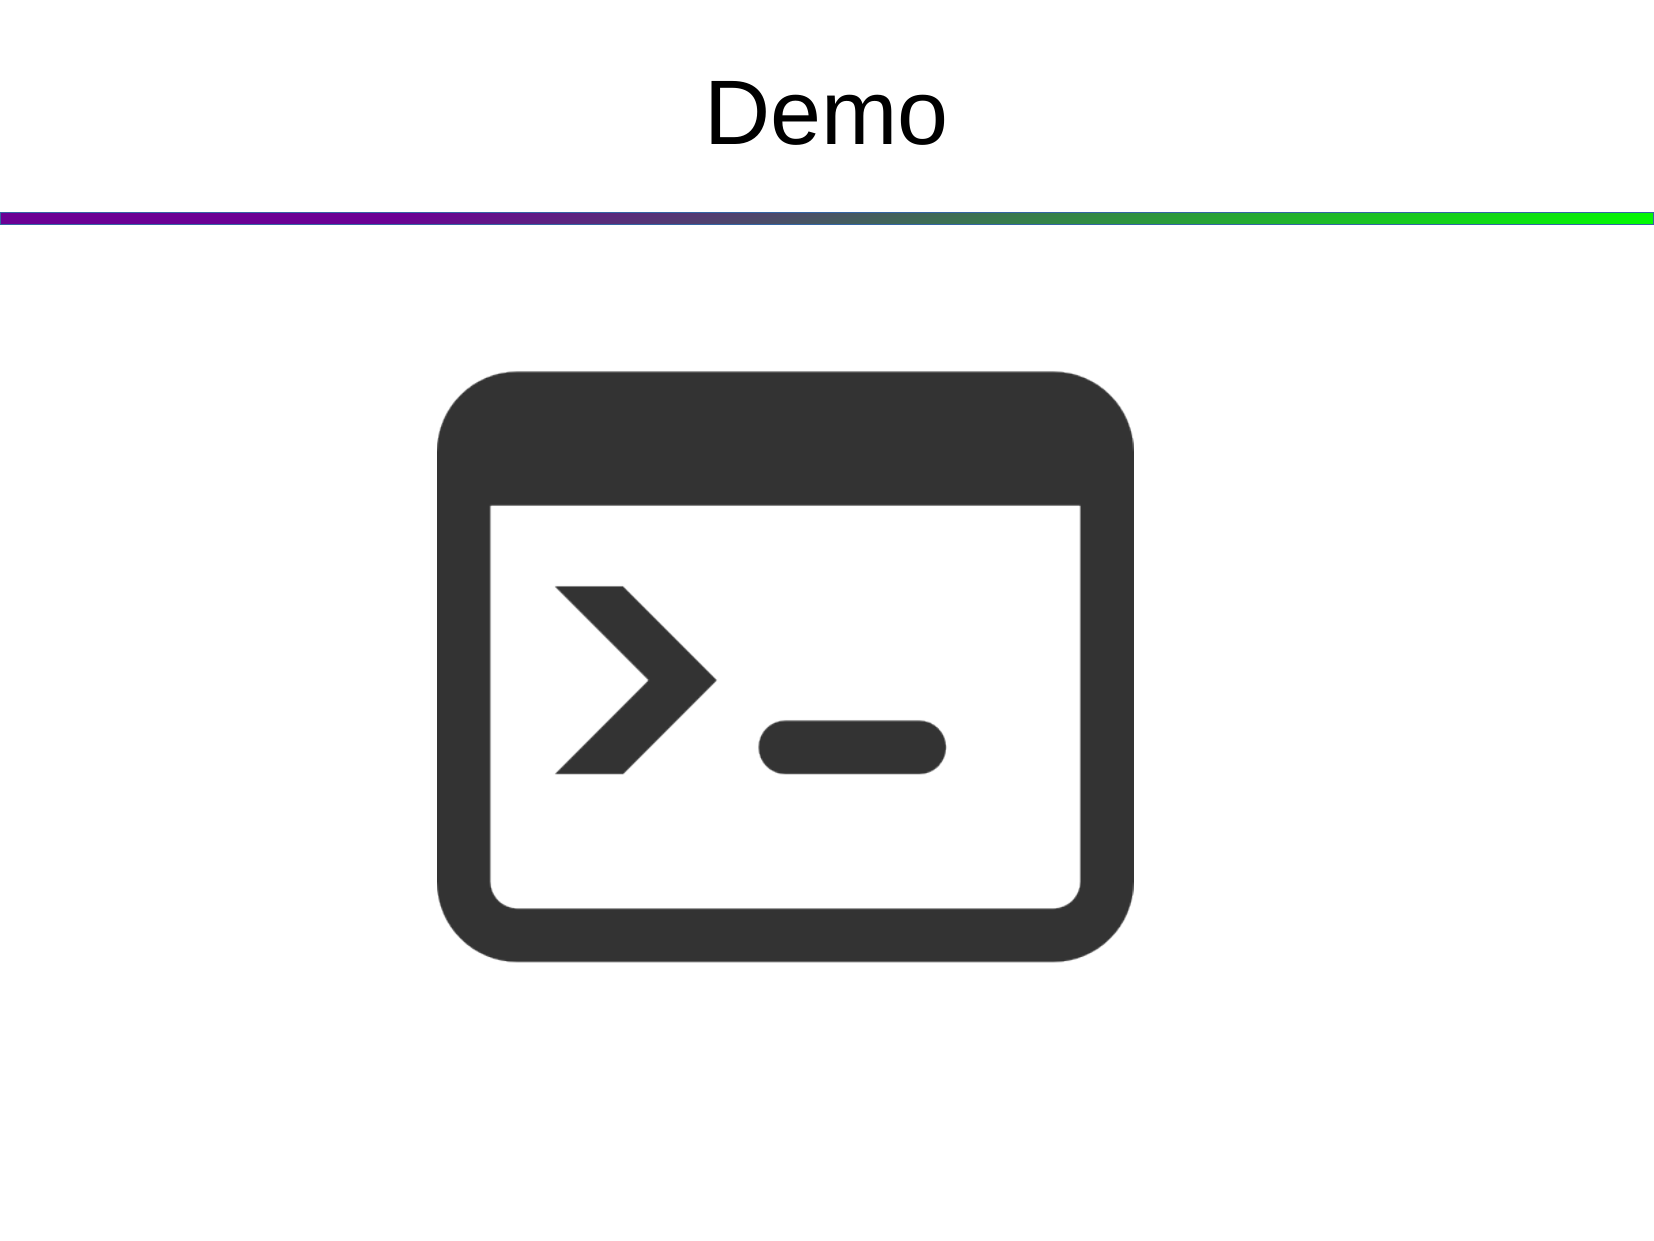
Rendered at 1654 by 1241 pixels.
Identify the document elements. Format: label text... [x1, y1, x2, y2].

title Demo [82, 49, 1571, 178]
picture [437, 318, 1134, 1016]
